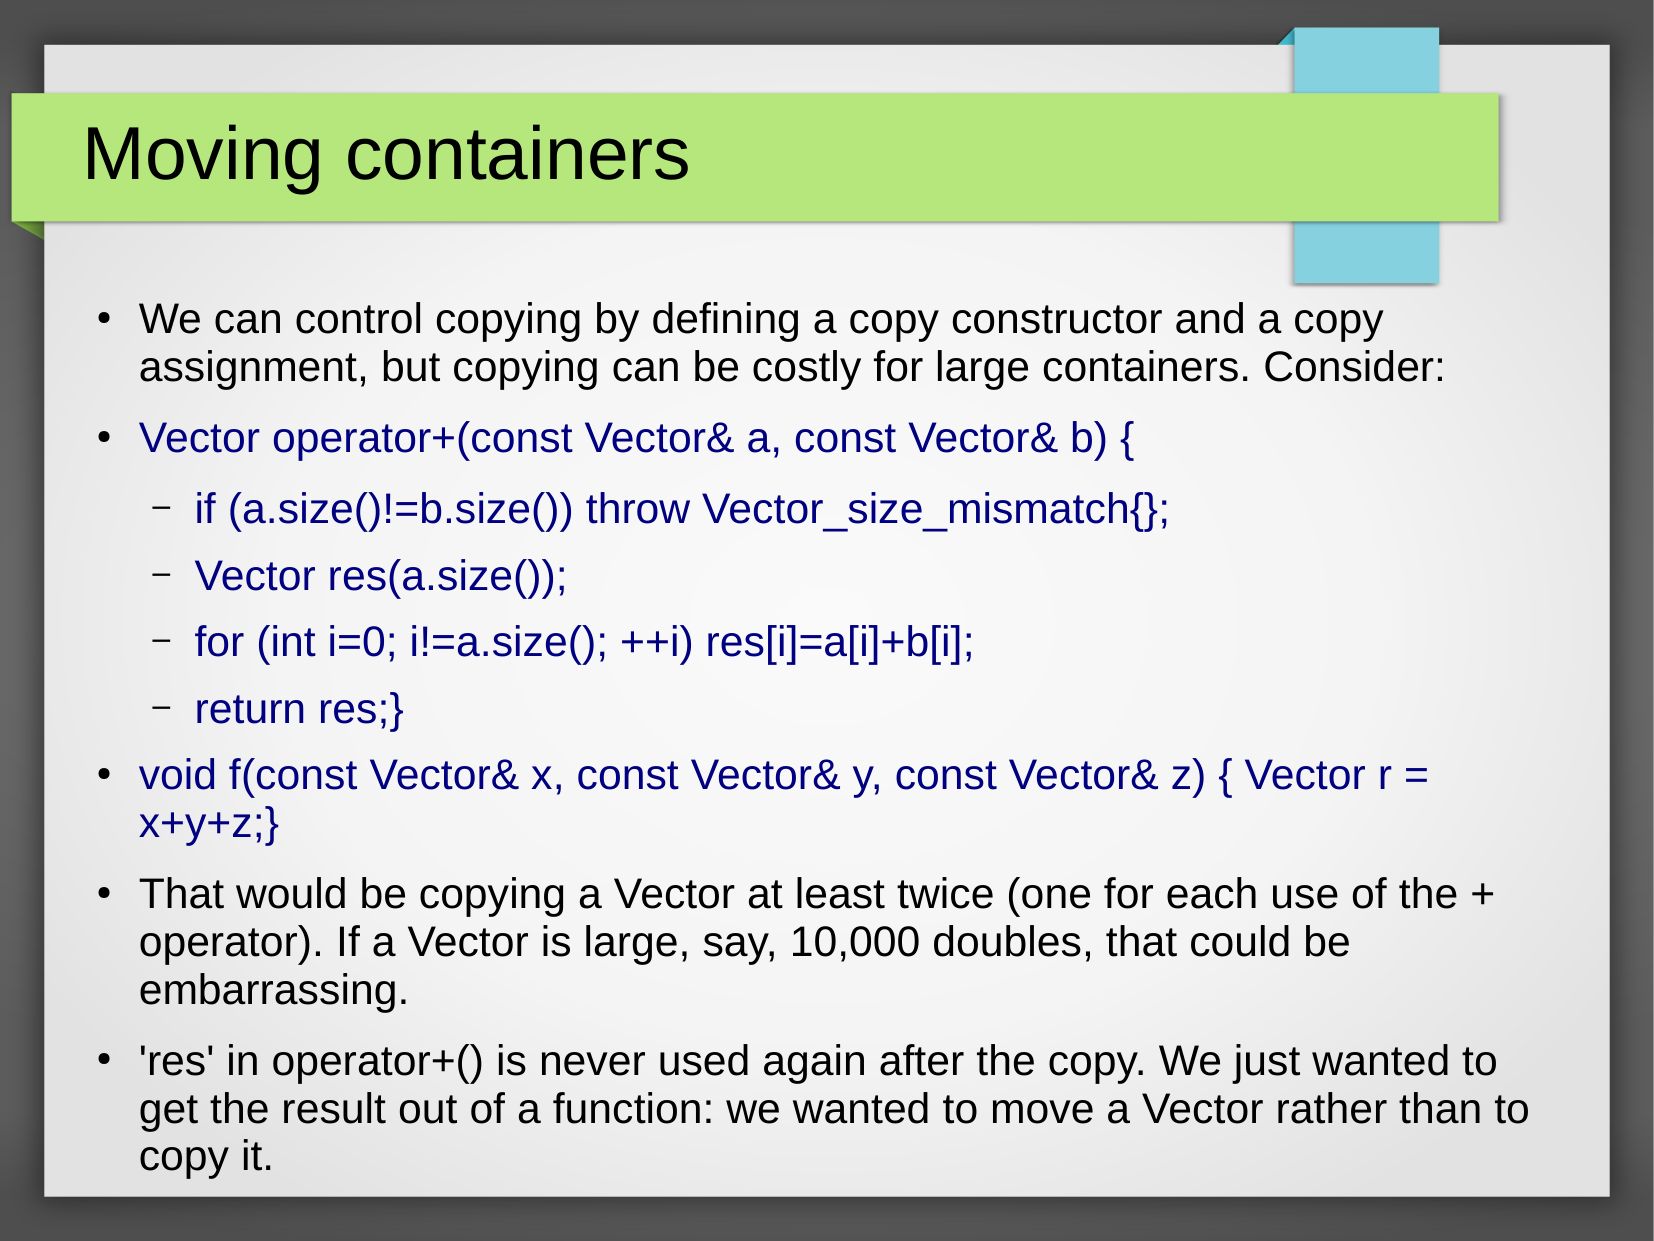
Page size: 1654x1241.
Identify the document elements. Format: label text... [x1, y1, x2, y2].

list We can control copying by defining a copy constructor and a copy assignment, but copying can be costly for large containers. Consider: Vector operator+(const Vector& a, const Vector& b) { if (a.size()!=b.size()) throw Vector_size_mismatch{}; Vector res(a.size()); for (int i=0; i!=a.size(); ++i) res[i]=a[i]+b[i]; return res;} void f(const Vector& x, const Vector& y, const Vector& z) { Vector r = x+y+z;} That would be copying a Vector at least twice (one for each use of the + operator). If a Vector is large, say, 10,000 doubles, that could be embarrassing. 'res' in operator+() is never used again after the copy. We just wanted to get the result out of a function: we wanted to move a Vector rather than to copy it. [82, 295, 1571, 1193]
picture [0, 0, 1654, 1241]
title Moving containers [82, 94, 1264, 213]
